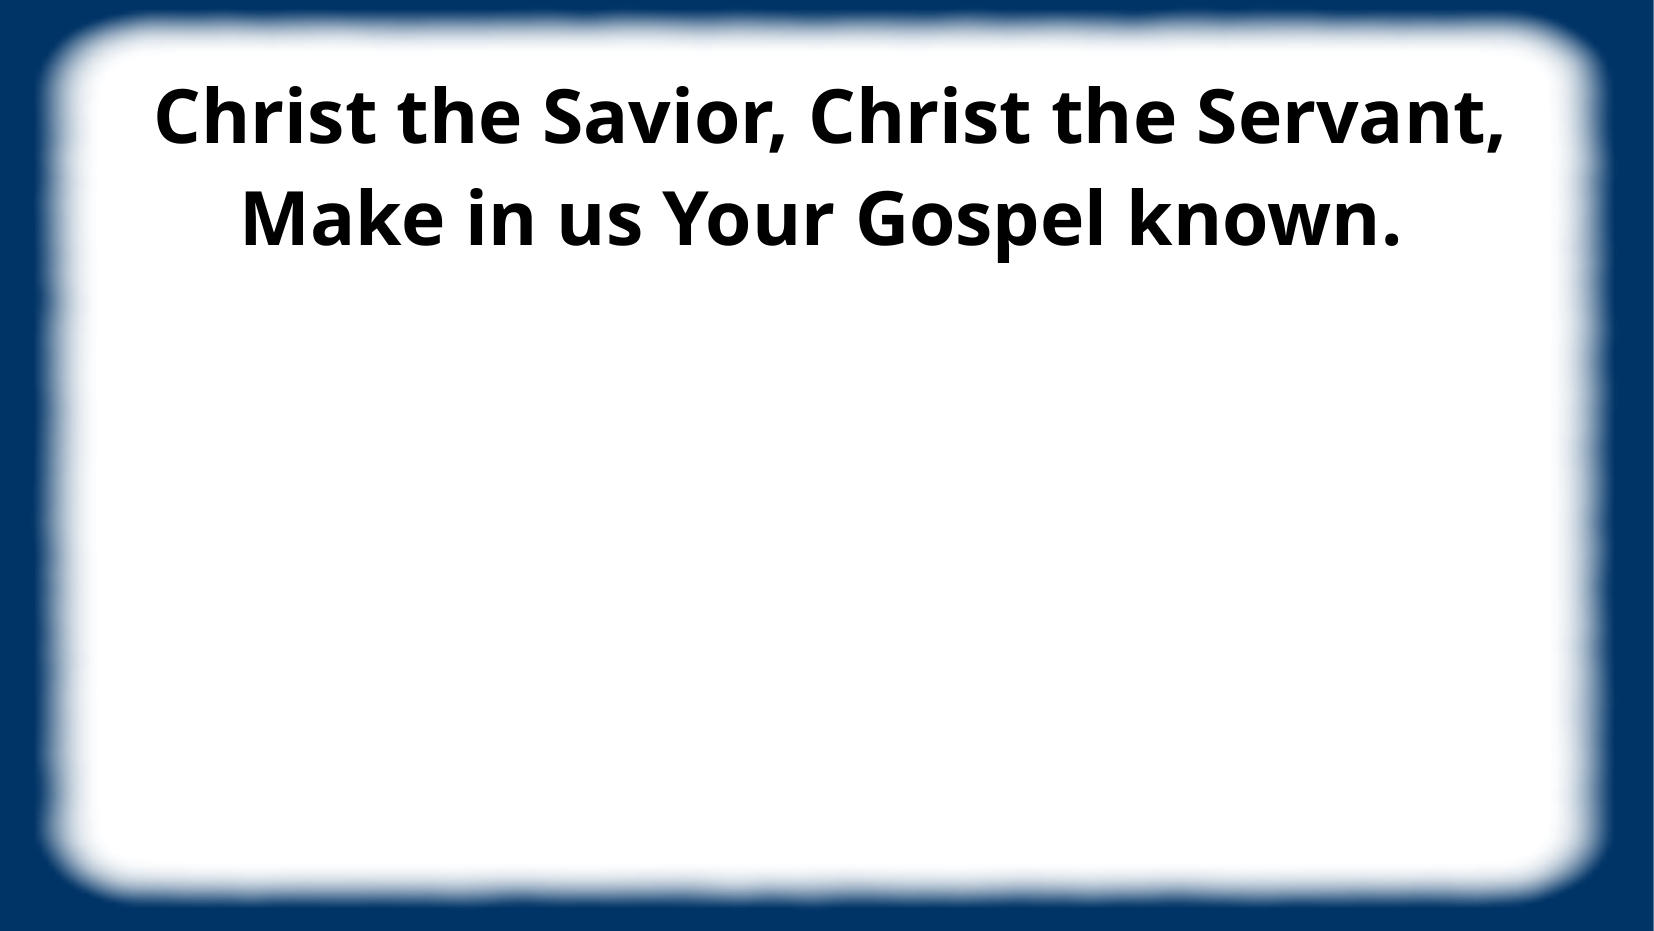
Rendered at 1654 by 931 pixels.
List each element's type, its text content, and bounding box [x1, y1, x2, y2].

text_box Christ the Savior, Christ the Servant, Make in us Your Gospel known. [87, 55, 1576, 271]
picture [0, 0, 1654, 931]
